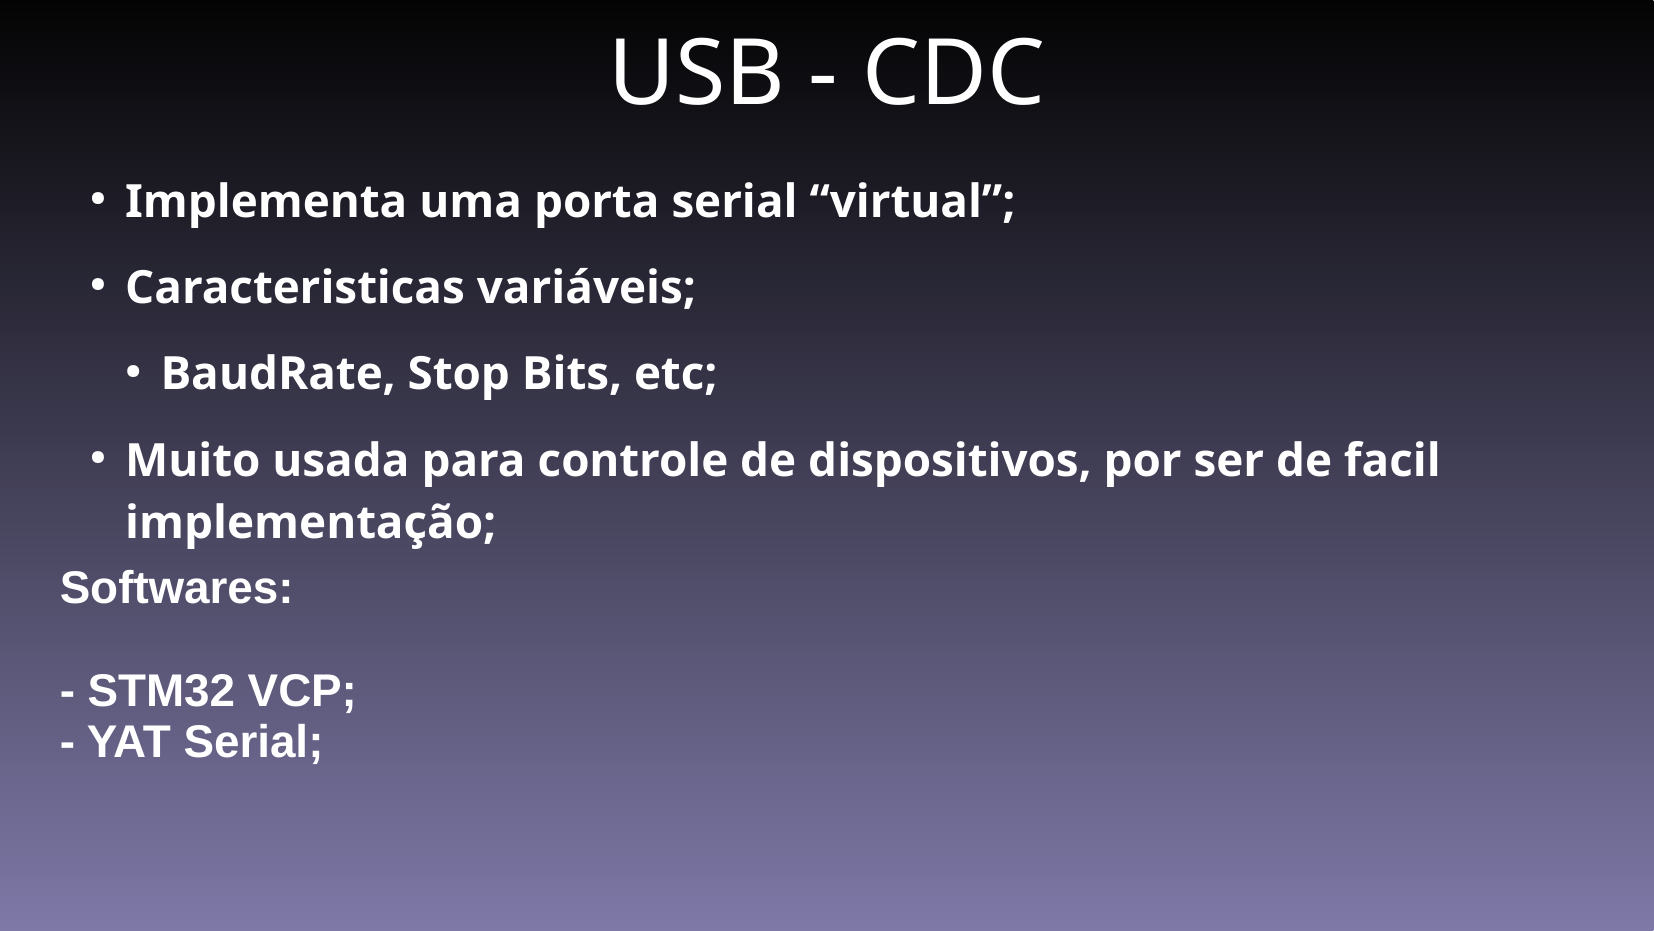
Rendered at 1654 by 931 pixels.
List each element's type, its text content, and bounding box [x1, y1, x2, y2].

text_box Implementa uma porta serial “virtual”; Caracteristicas variáveis; BaudRate, Stop Bits, etc; Muito usada para controle de dispositivos, por ser de facil implementação; [75, 75, 1561, 662]
title USB - CDC [82, 15, 1571, 123]
text_box Softwares: - STM32 VCP; - YAT Serial; [45, 555, 1351, 886]
